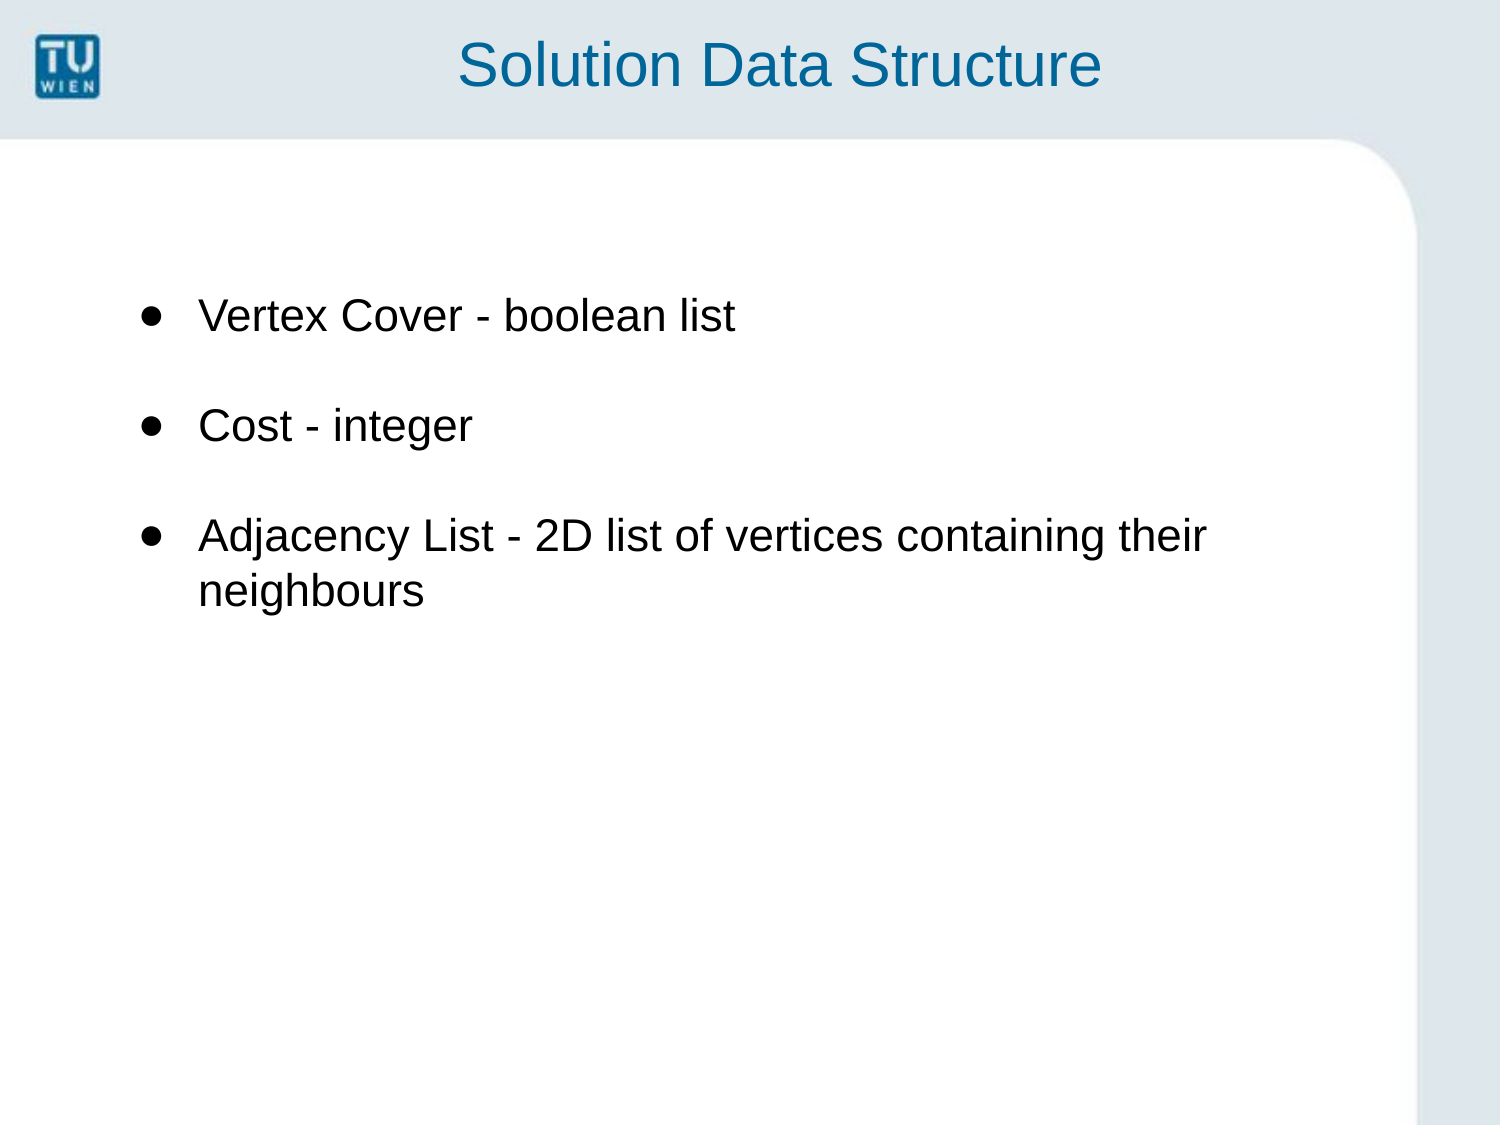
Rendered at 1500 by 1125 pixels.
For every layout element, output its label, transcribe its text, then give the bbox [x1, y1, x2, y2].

text_box Vertex Cover - boolean list Cost - integer Adjacency List - 2D list of vertices containing their neighbours [108, 211, 1250, 1103]
text_box Solution Data Structure [192, 9, 1313, 135]
picture [0, 0, 1500, 1125]
